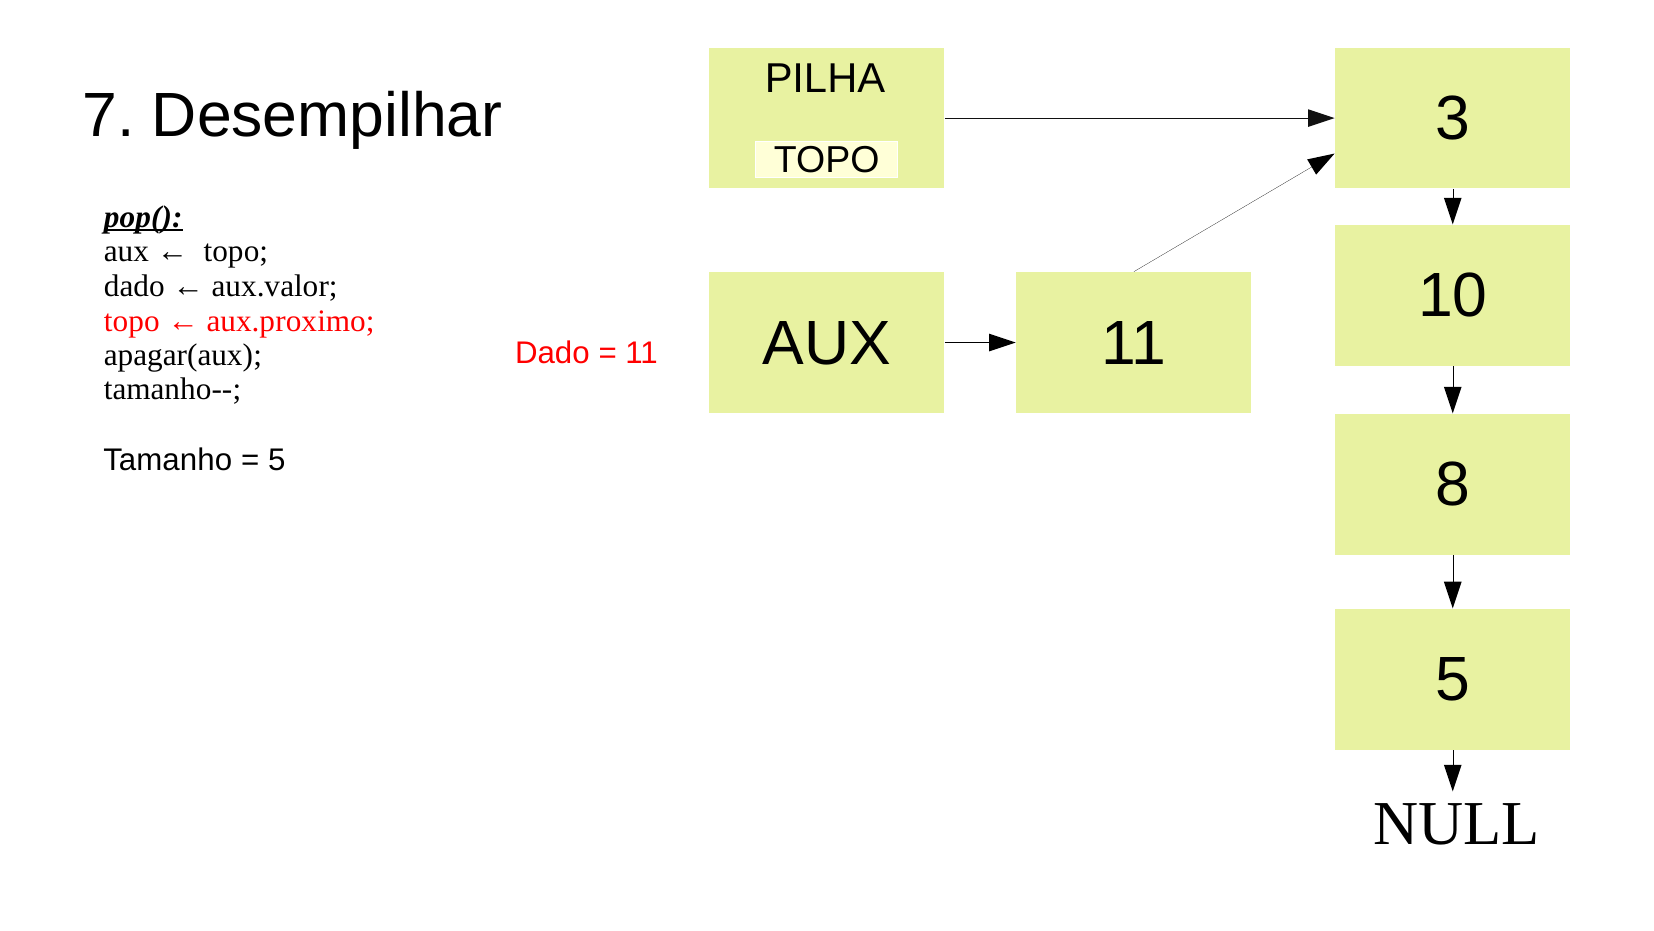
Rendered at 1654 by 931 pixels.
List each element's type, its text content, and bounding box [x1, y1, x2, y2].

text_box 10 [1334, 224, 1571, 367]
text_box 8 [1334, 413, 1571, 556]
title 7. Desempilhar [82, 37, 1571, 193]
text_box [708, 47, 945, 189]
title 7. Desempilhar [1270, 156, 1453, 193]
title 7. Desempilhar [1454, 189, 1571, 193]
text_box 5 [1334, 608, 1571, 751]
text_box TOPO [755, 141, 898, 178]
text_box NULL [1358, 781, 1560, 863]
text_box 11 [1015, 271, 1252, 414]
text_box Dado = 11 [500, 328, 674, 378]
text_box 3 [1334, 47, 1571, 189]
text_box pop(): aux ← topo; dado ← aux.valor; topo ← aux.proximo; apagar(aux); tamanho--; [89, 192, 390, 415]
text_box PILHA [750, 47, 904, 109]
text_box Tamanho = 5 [88, 434, 303, 485]
text_box AUX [708, 271, 945, 414]
